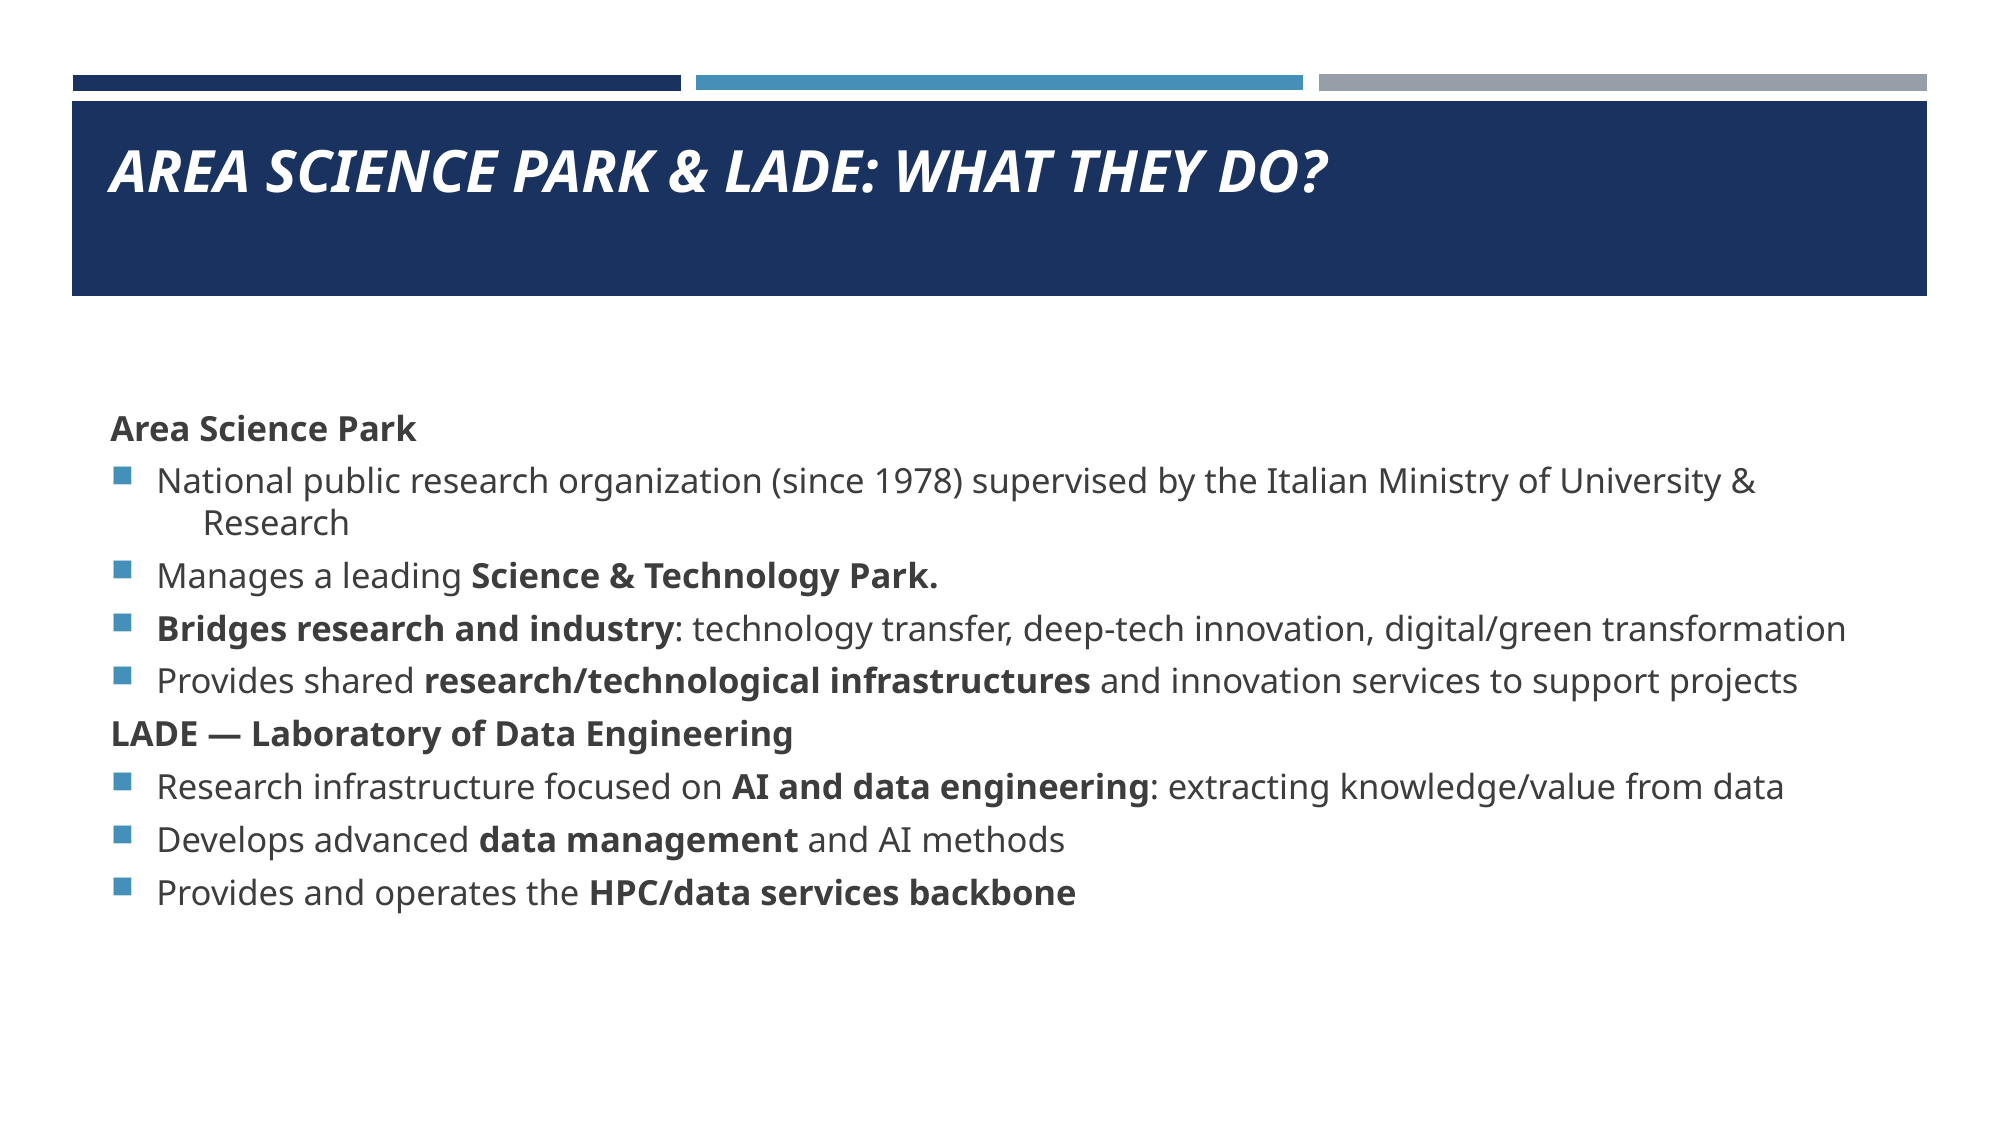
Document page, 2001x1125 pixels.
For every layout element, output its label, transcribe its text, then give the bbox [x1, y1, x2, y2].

title Area Science Park & LADE: what they do? [95, 115, 1905, 282]
list Area Science Park National public research organization (since 1978) supervised by the Italian Ministry of University & Research Manages a leading Science & Technology Park. Bridges research and industry: technology transfer, deep-tech innovation, digital/green transformation Provides shared research/technological infrastructures and innovation services to support projects LADE — Laboratory of Data Engineering Research infrastructure focused on AI and data engineering: extracting knowledge/value from data Develops advanced data management and AI methods Provides and operates the HPC/data services backbone [95, 357, 1905, 962]
